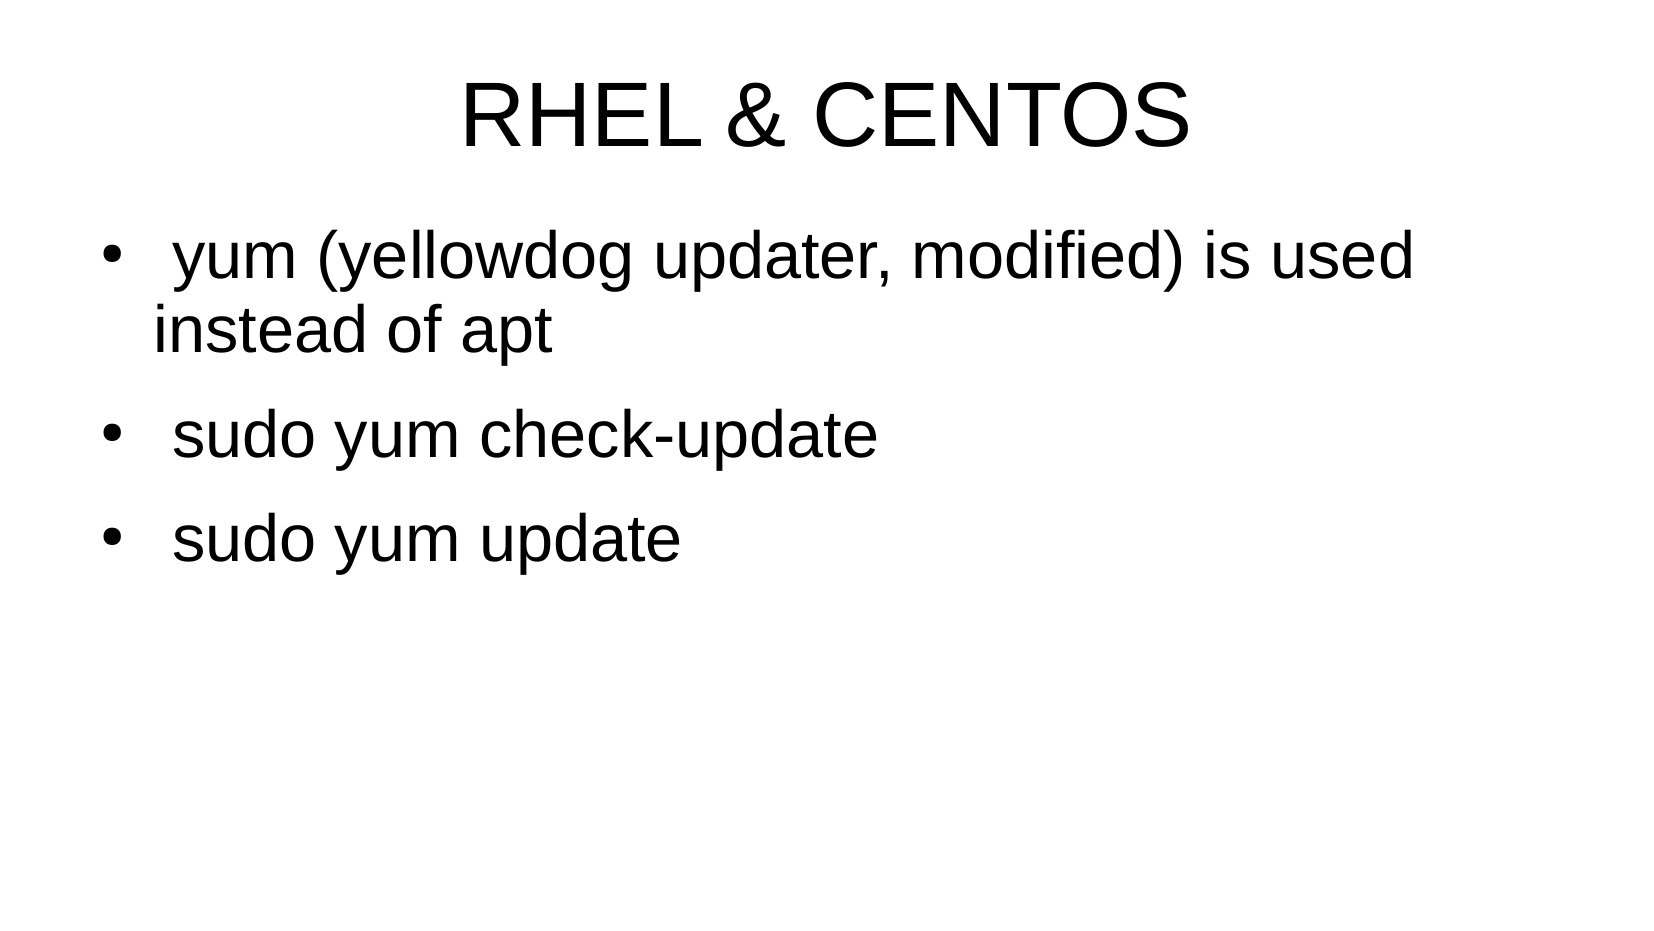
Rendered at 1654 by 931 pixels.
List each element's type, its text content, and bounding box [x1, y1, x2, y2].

list yum (yellowdog updater, modified) is used instead of apt sudo yum check-update sudo yum update [82, 217, 1571, 758]
title RHEL & CENTOS [82, 37, 1571, 193]
